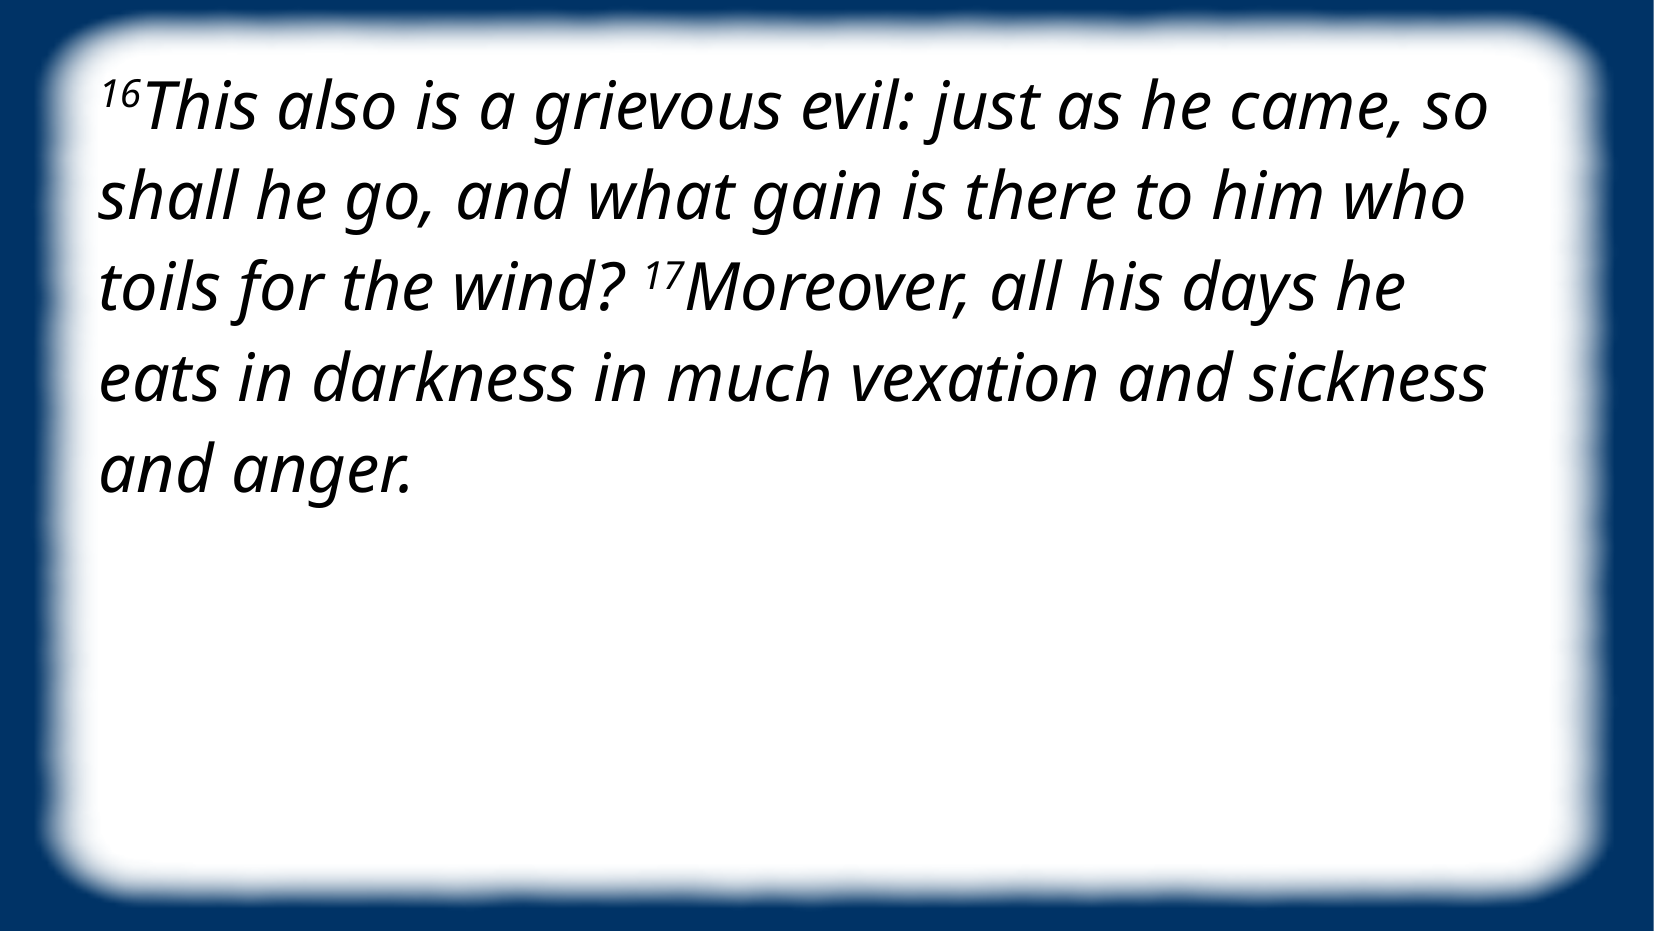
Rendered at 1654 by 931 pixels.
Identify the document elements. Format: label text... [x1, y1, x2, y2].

text_box 16This also is a grievous evil: just as he came, so shall he go, and what gain is there to him who toils for the wind? 17Moreover, all his days he eats in darkness in much vexation and sickness and anger. [83, 50, 1556, 510]
picture [0, 0, 1654, 931]
